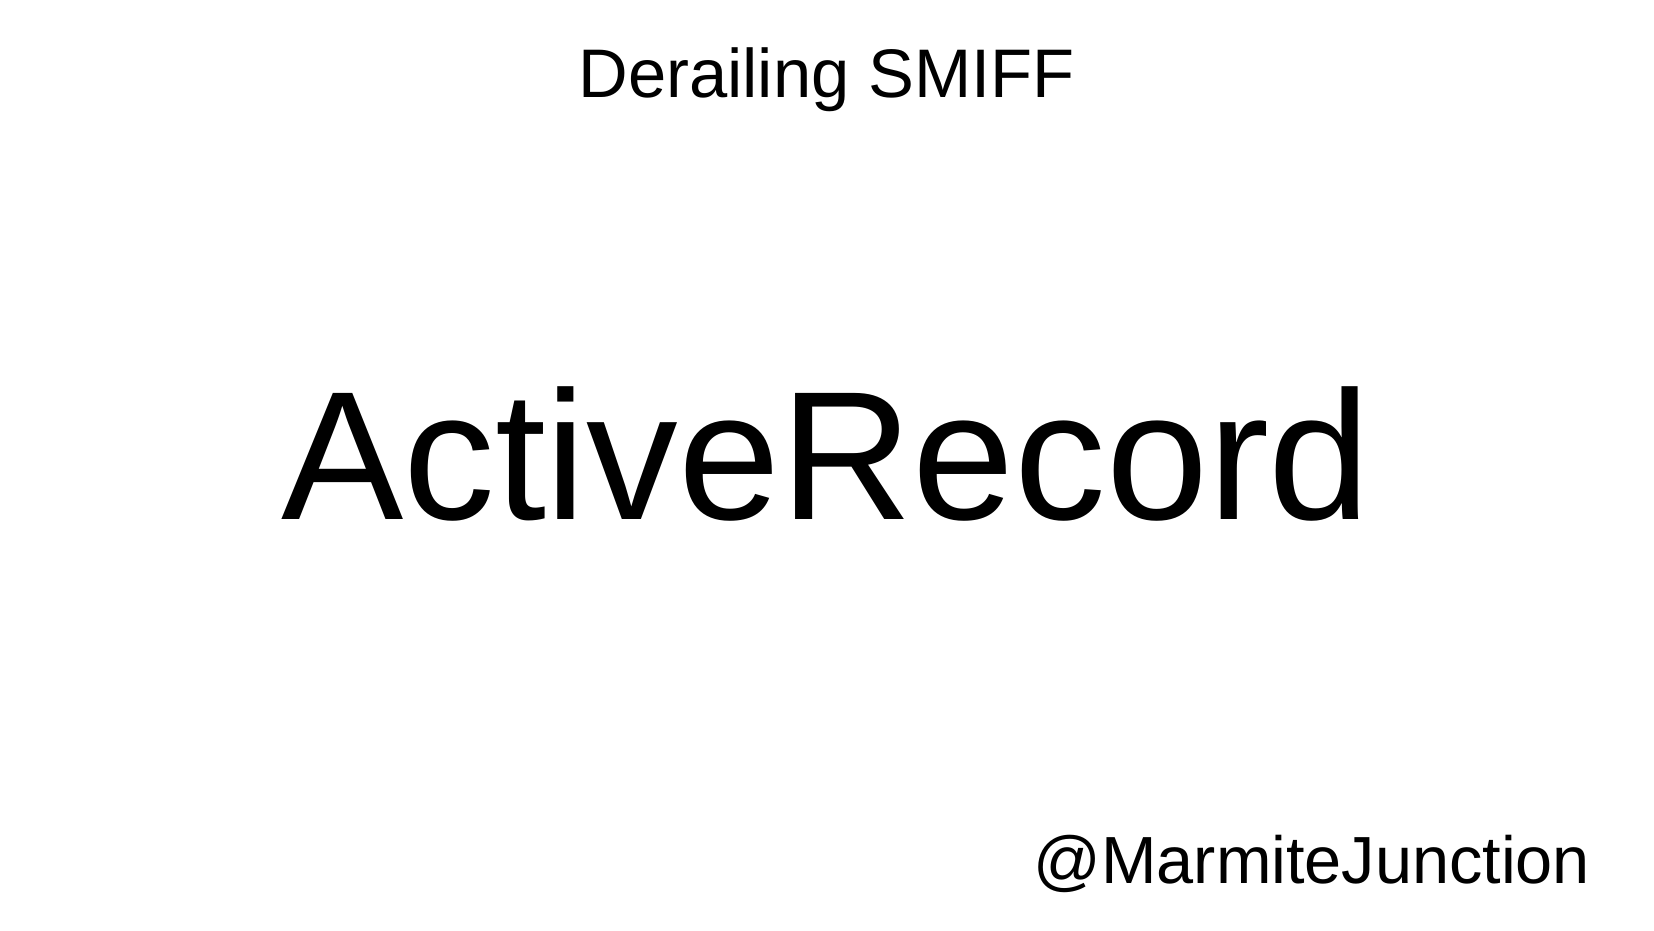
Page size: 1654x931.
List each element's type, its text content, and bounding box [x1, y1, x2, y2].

title Derailing SMIFF [82, 0, 1571, 152]
text_box @MarmiteJunction [1018, 816, 1654, 906]
title ActiveRecord [0, 353, 1654, 559]
